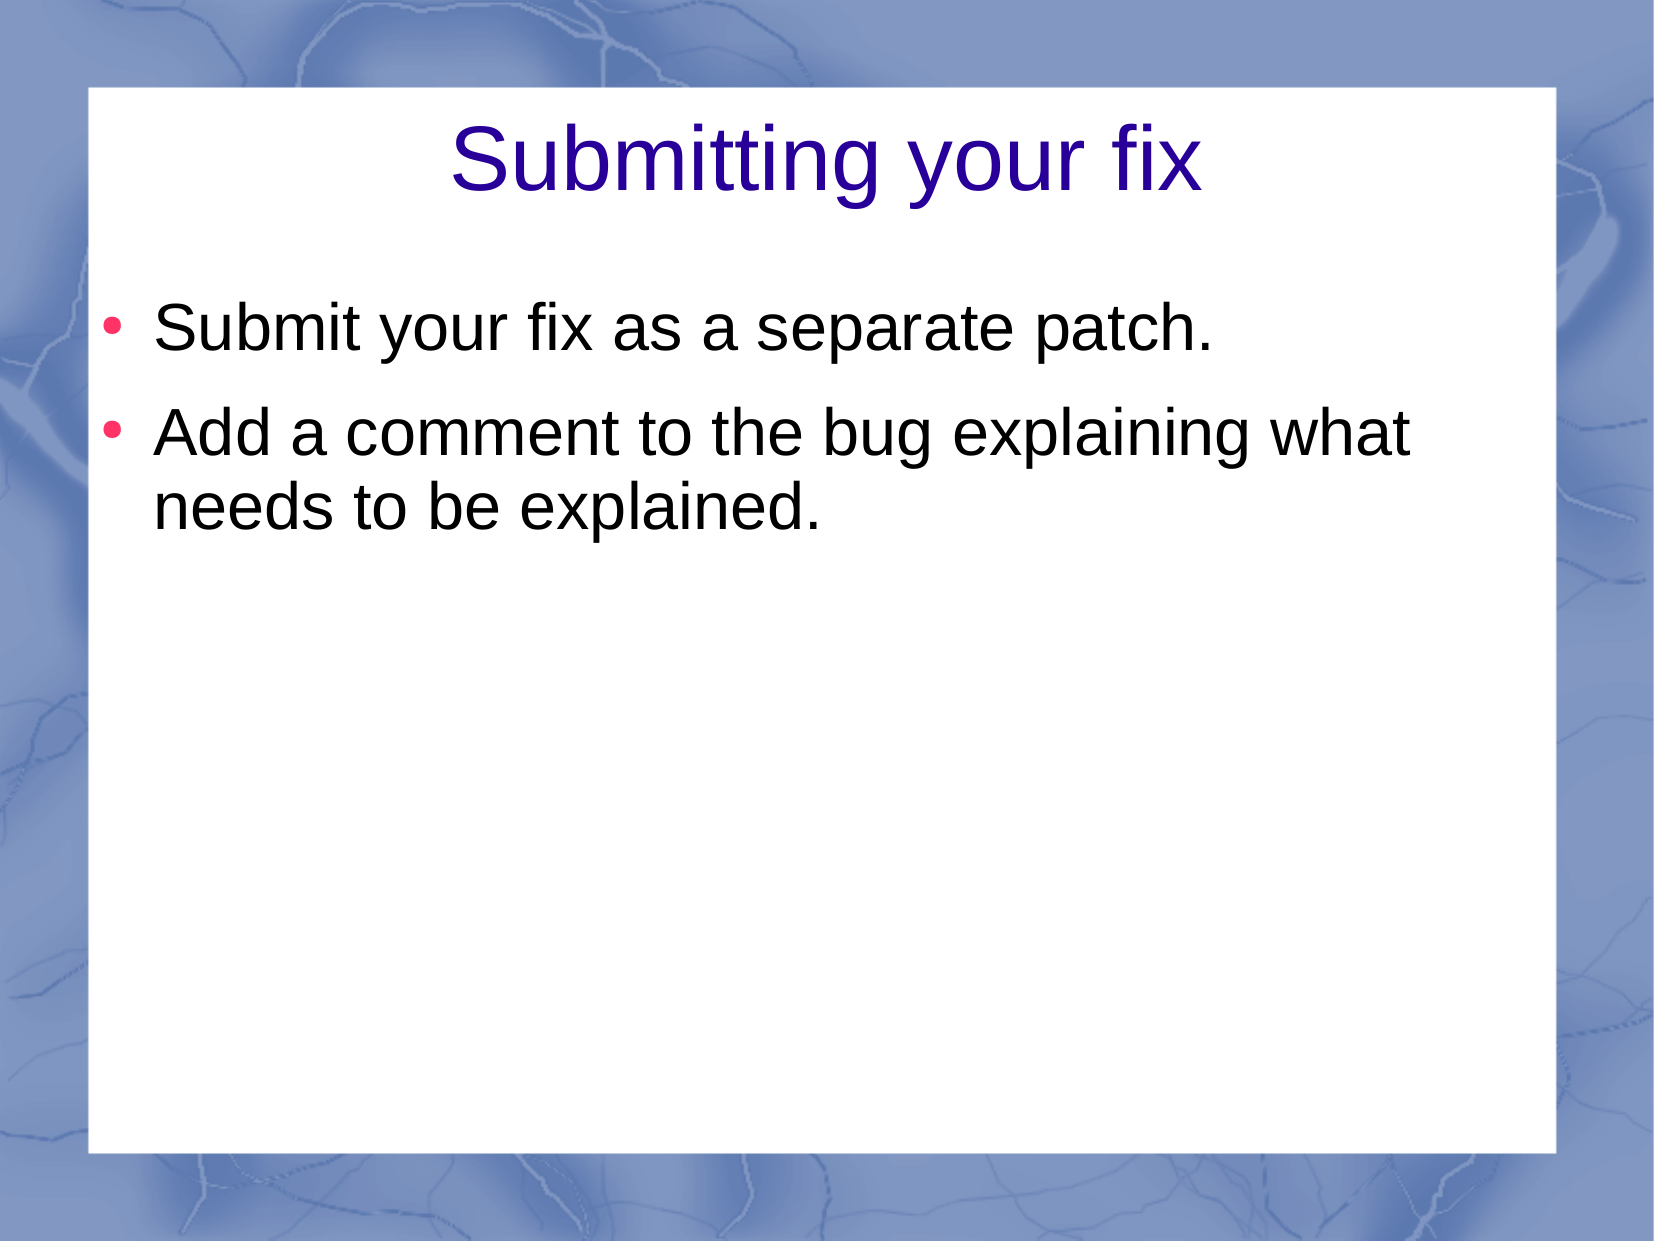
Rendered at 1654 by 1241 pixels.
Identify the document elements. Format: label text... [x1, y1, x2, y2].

title Submitting your fix [82, 62, 1571, 256]
picture [0, 0, 1654, 1241]
list Submit your fix as a separate patch. Add a comment to the bug explaining what needs to be explained. [82, 290, 1571, 1094]
